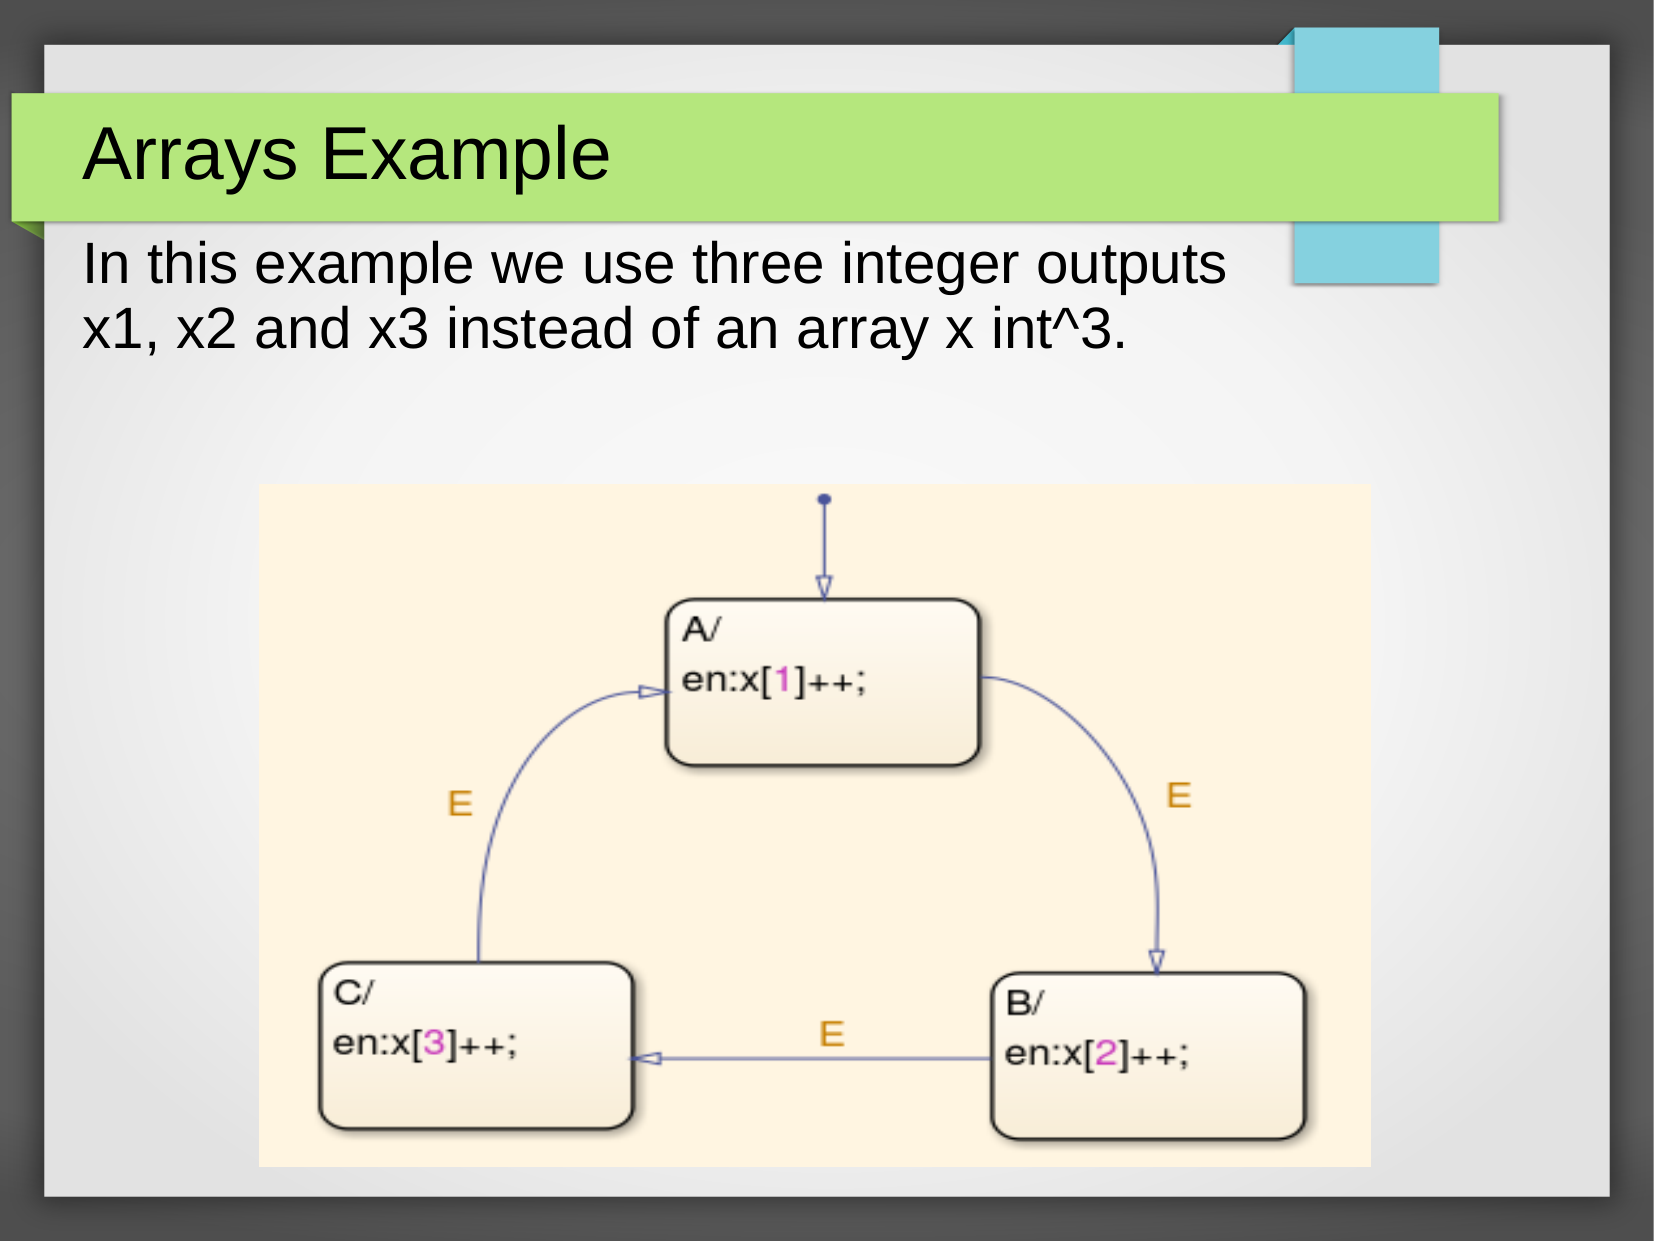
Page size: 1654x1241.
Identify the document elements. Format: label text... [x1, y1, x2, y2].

title Arrays Example [82, 94, 1264, 213]
picture [0, 0, 1654, 1241]
title In this example we use three integer outputs x1, x2 and x3 instead of an array x int^3. [82, 230, 1264, 361]
